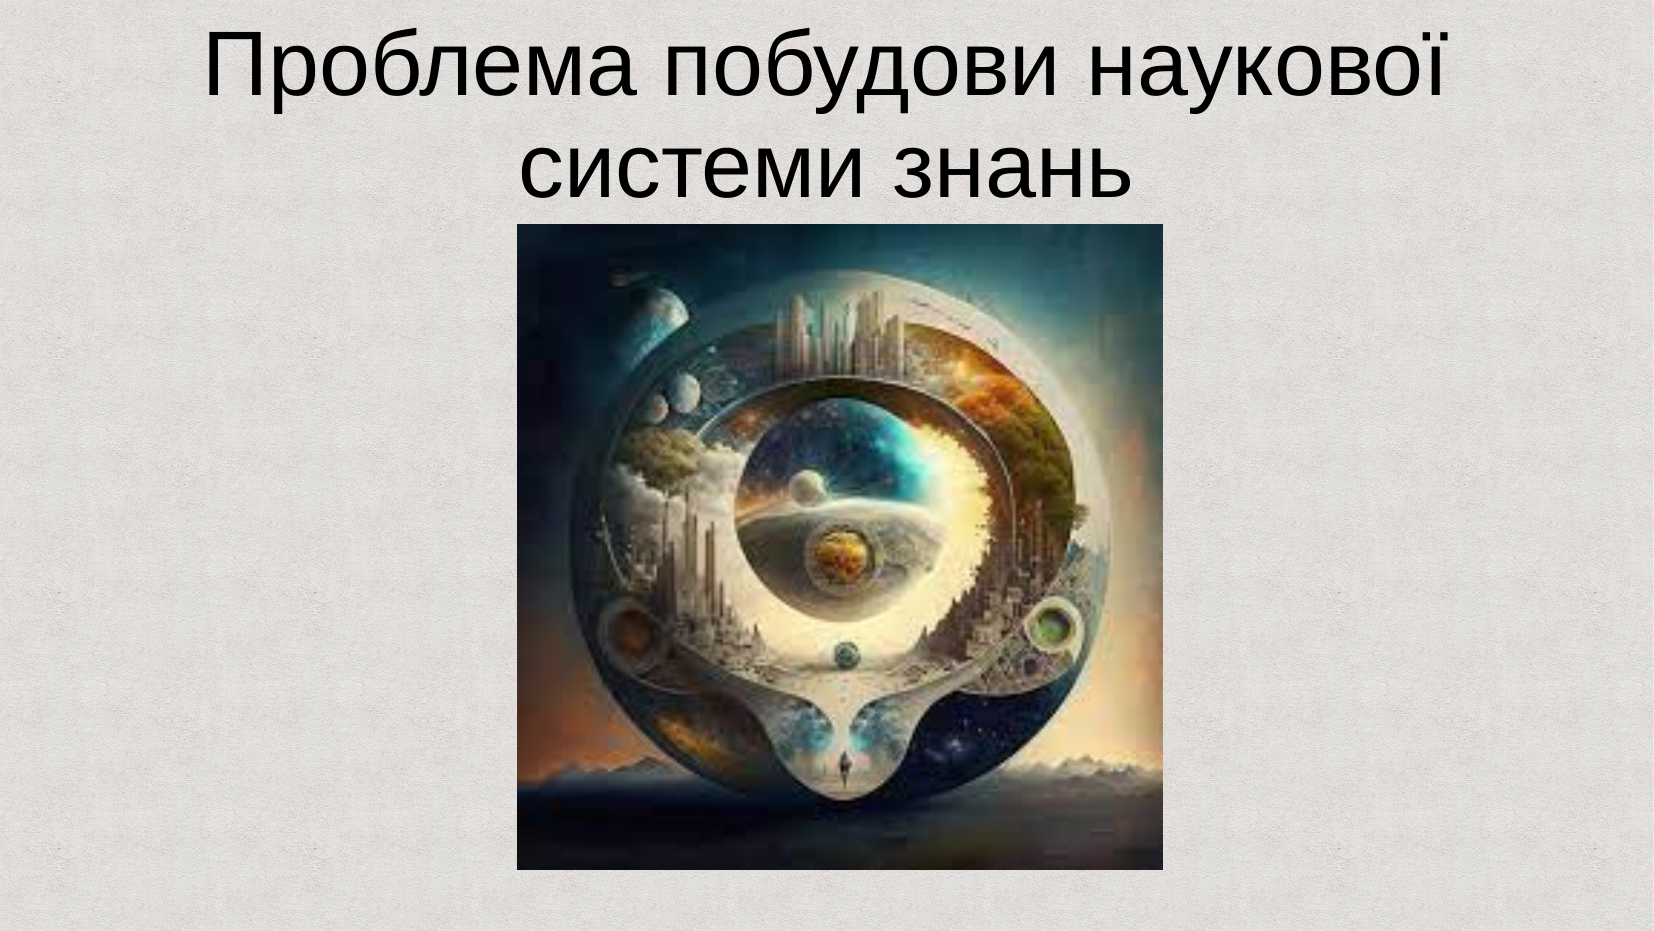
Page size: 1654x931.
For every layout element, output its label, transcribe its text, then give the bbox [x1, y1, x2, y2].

title Проблема побудови наукової системи знань [82, 12, 1571, 218]
picture [0, 0, 1654, 931]
